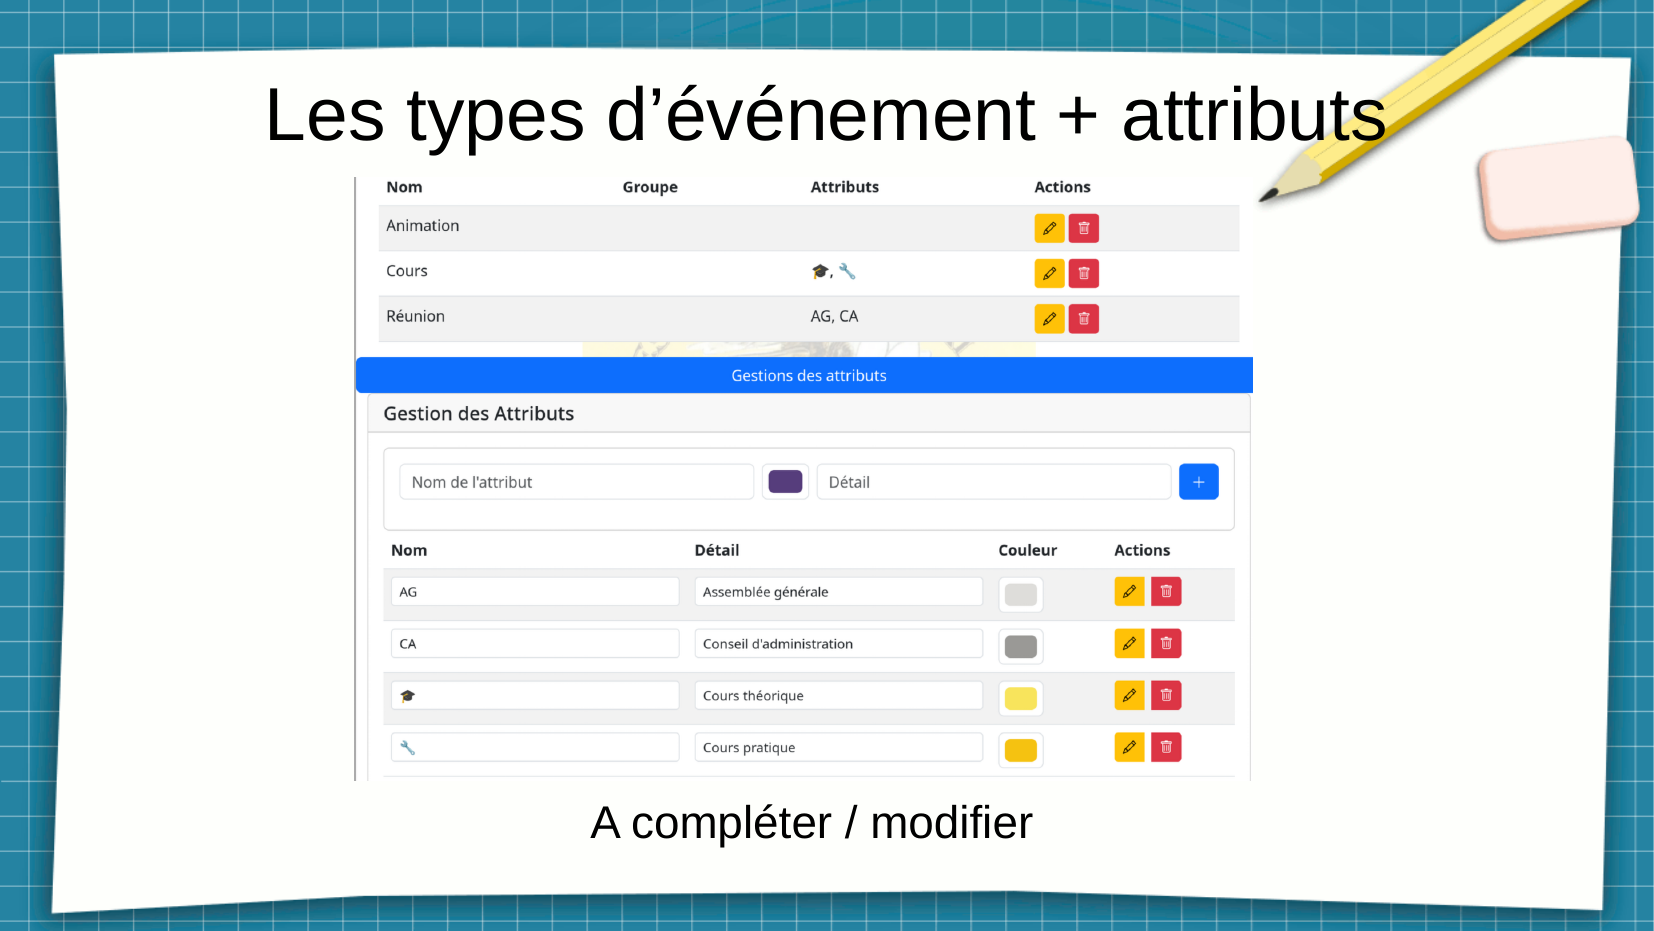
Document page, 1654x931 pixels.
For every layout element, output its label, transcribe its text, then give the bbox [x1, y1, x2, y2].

picture [0, 0, 1654, 931]
title Les types d’événement + attributs [82, 37, 1571, 193]
list A compléter / modifier [88, 797, 1536, 857]
